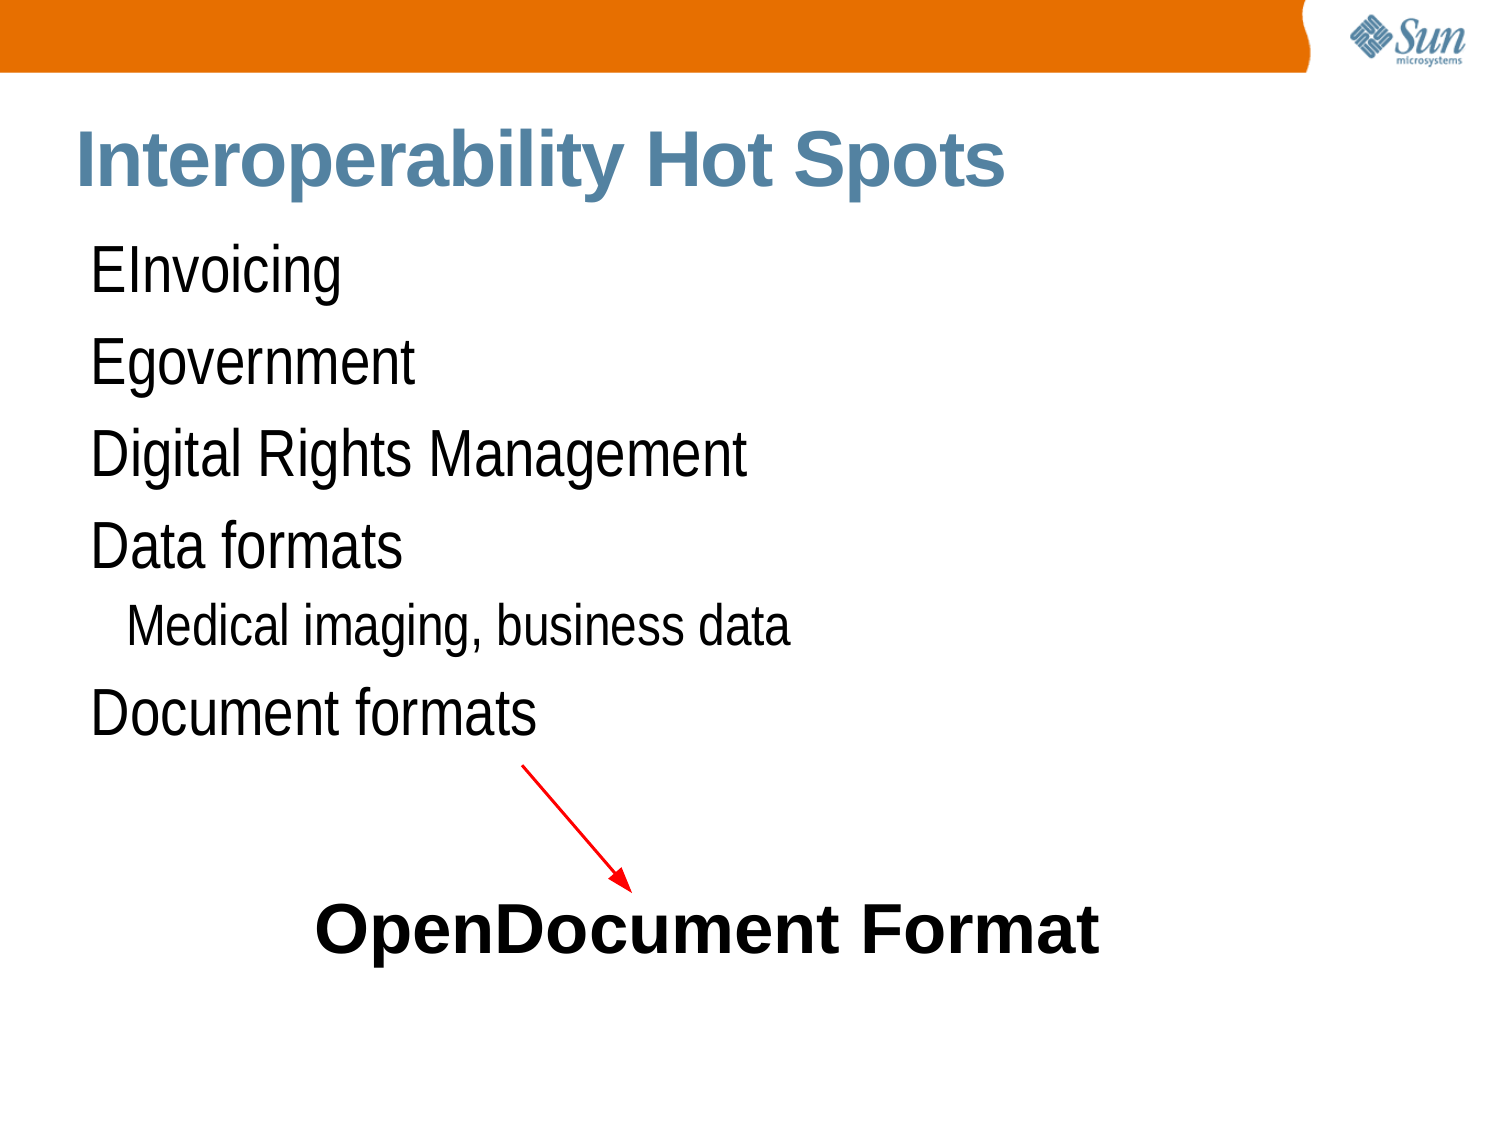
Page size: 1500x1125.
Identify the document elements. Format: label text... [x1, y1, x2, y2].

title Interoperability Hot Spots [75, 122, 1438, 292]
text_box OpenDocument Format [314, 900, 1213, 980]
list EInvoicing Egovernment Digital Rights Management Data formats Medical imaging, business data Document formats [55, 239, 1392, 1064]
picture [0, 0, 1500, 75]
